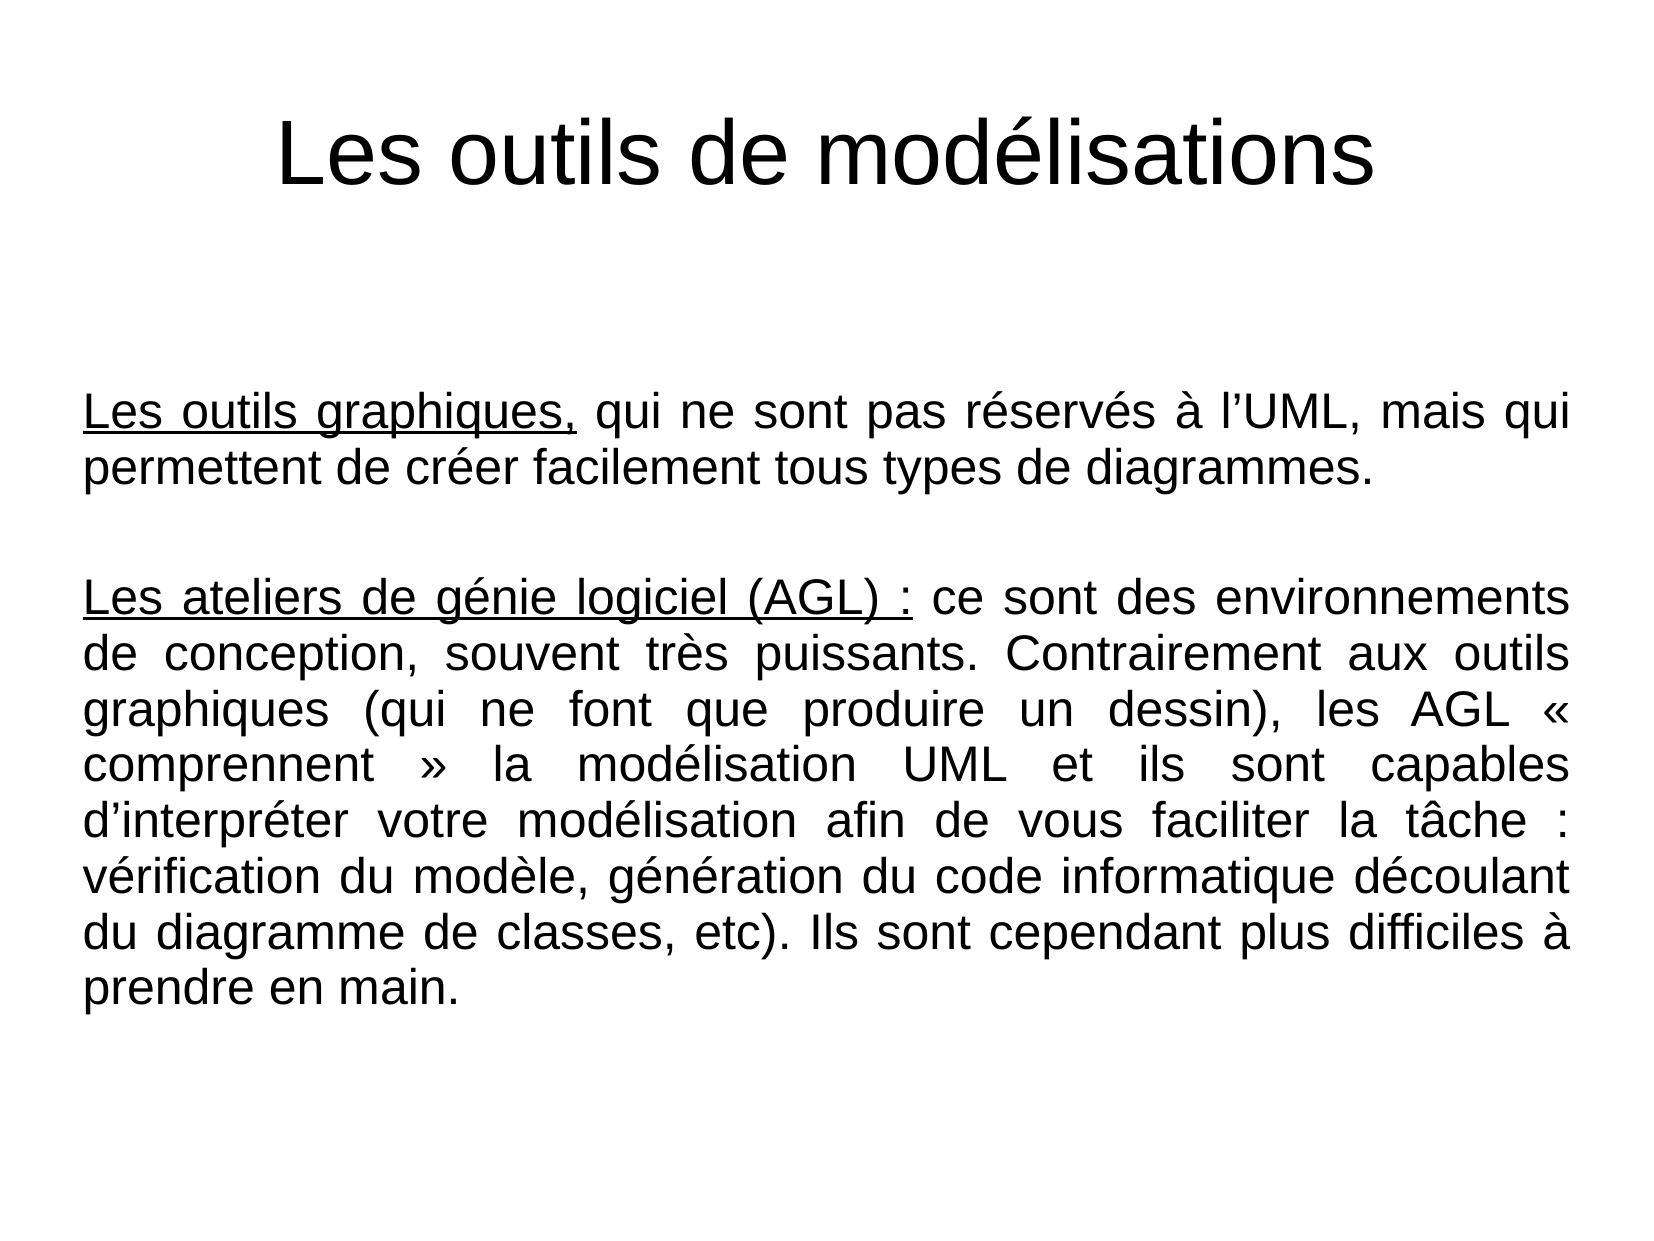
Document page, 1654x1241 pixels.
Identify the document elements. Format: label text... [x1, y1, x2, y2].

subtitle Les outils graphiques, qui ne sont pas réservés à l’UML, mais qui permettent de créer facilement tous types de diagrammes. Les ateliers de génie logiciel (AGL) : ce sont des environnements de conception, souvent très puissants. Contrairement aux outils graphiques (qui ne font que produire un dessin), les AGL « comprennent » la modélisation UML et ils sont capables d’interpréter votre modélisation afin de vous faciliter la tâche : vérification du modèle, génération du code informatique découlant du diagramme de classes, etc). Ils sont cependant plus difficiles à prendre en main. [82, 289, 1571, 1109]
title Les outils de modélisations [82, 49, 1571, 257]
